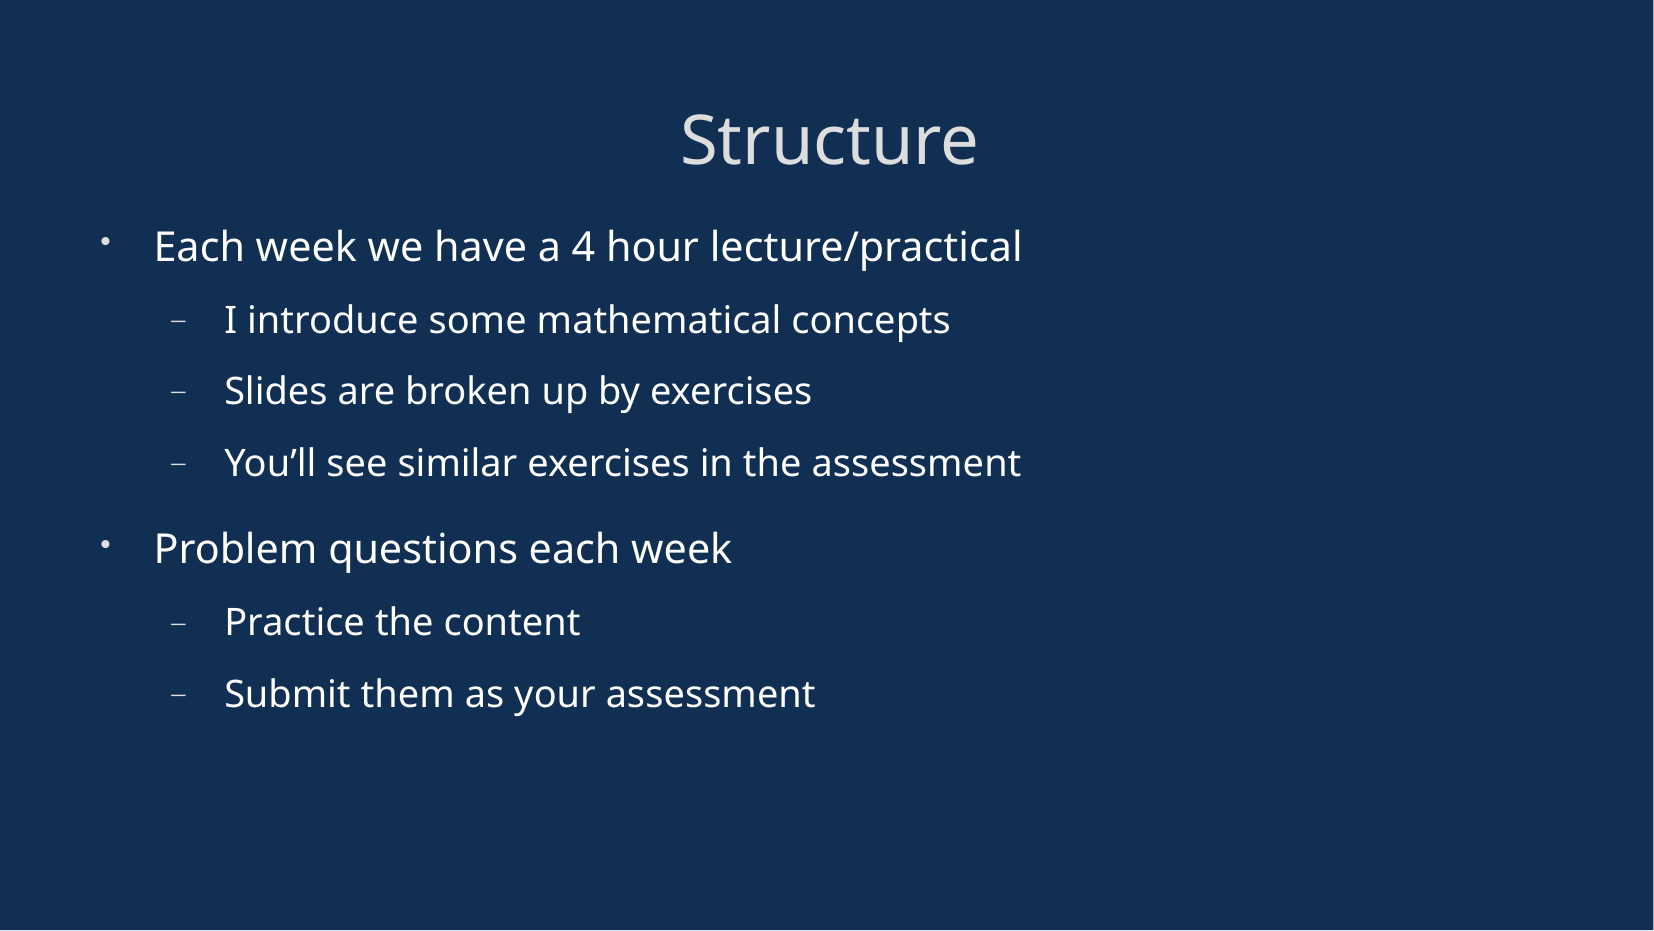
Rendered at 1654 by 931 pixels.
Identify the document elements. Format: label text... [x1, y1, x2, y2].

title Structure [97, 56, 1563, 217]
list Each week we have a 4 hour lecture/practical I introduce some mathematical concepts Slides are broken up by exercises You’ll see similar exercises in the assessment Problem questions each week Practice the content Submit them as your assessment [82, 217, 1571, 758]
